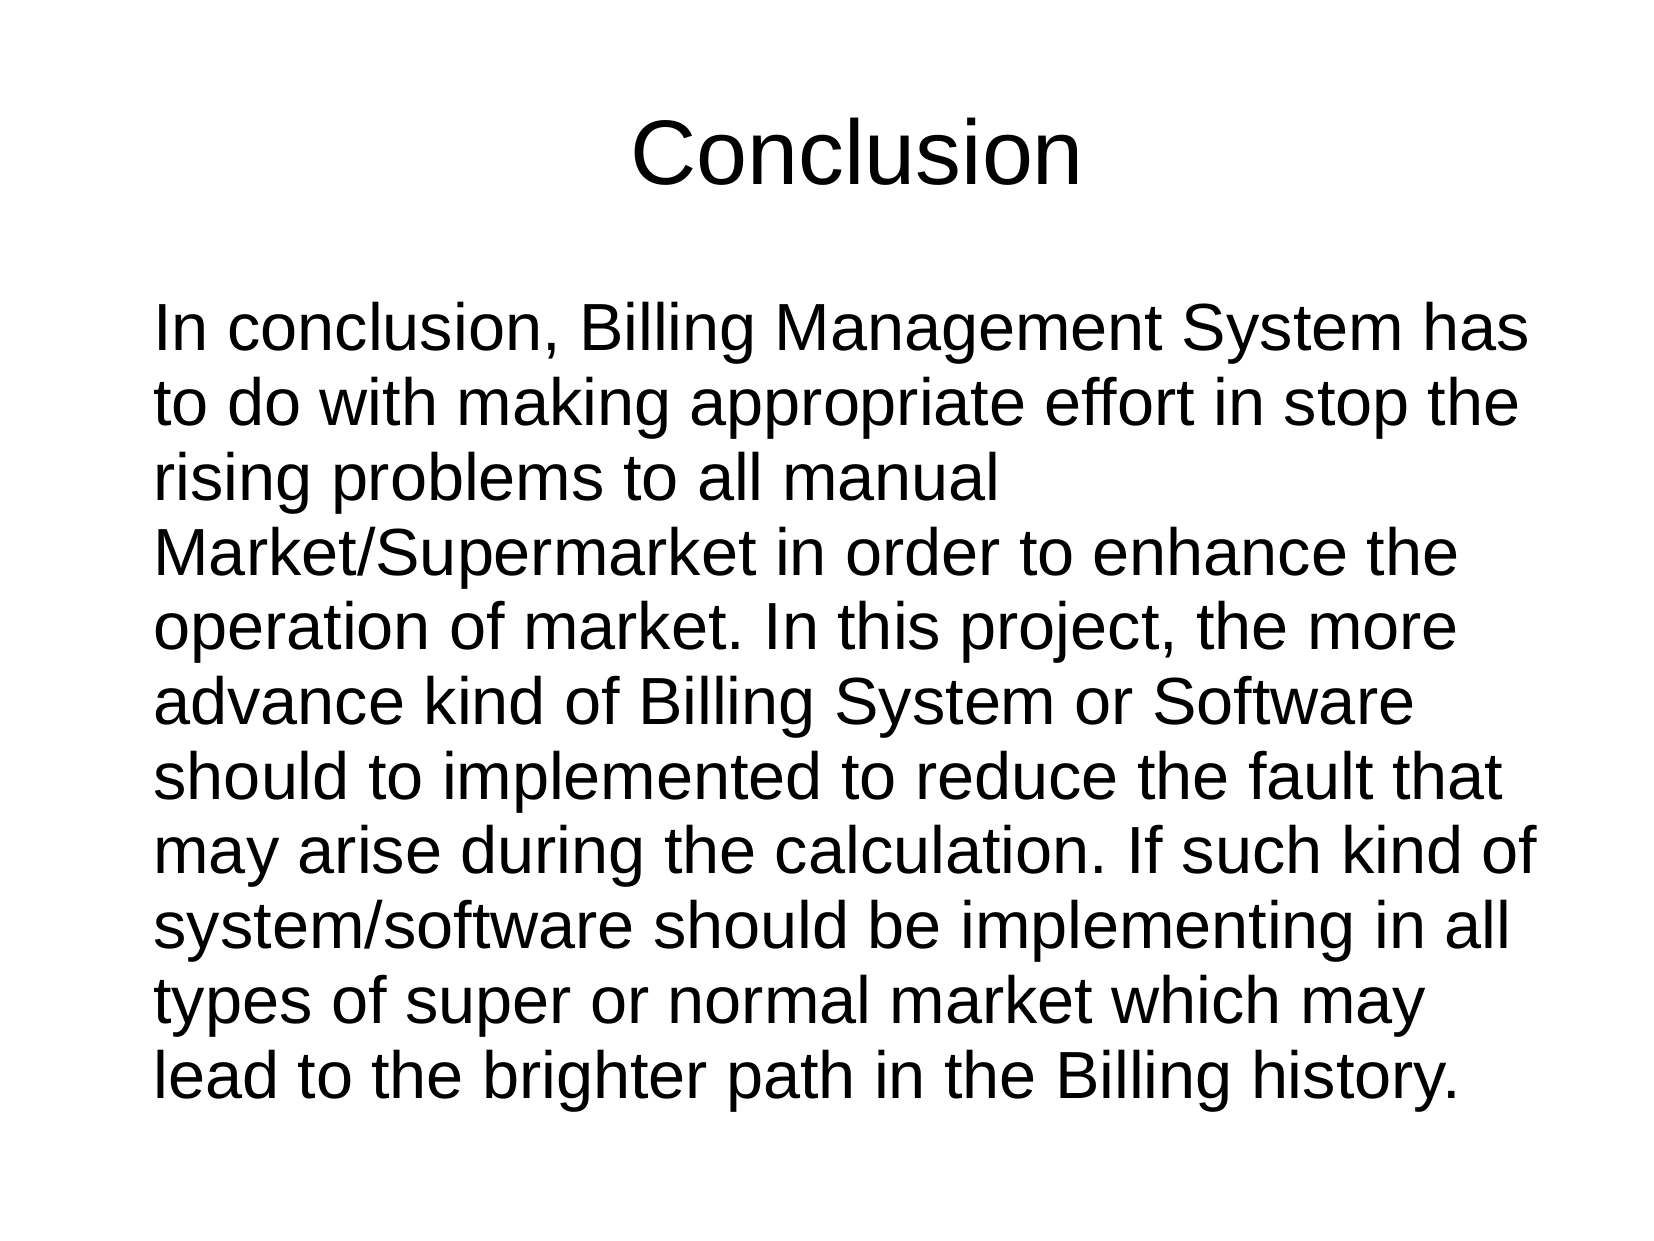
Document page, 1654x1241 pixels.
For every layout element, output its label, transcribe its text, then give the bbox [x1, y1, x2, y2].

list In conclusion, Billing Management System has to do with making appropriate effort in stop the rising problems to all manual Market/Supermarket in order to enhance the operation of market. In this project, the more advance kind of Billing System or Software should to implemented to reduce the fault that may arise during the calculation. If such kind of system/software should be implementing in all types of super or normal market which may lead to the brighter path in the Billing history. [82, 290, 1571, 1109]
title Conclusion [82, 49, 1571, 257]
